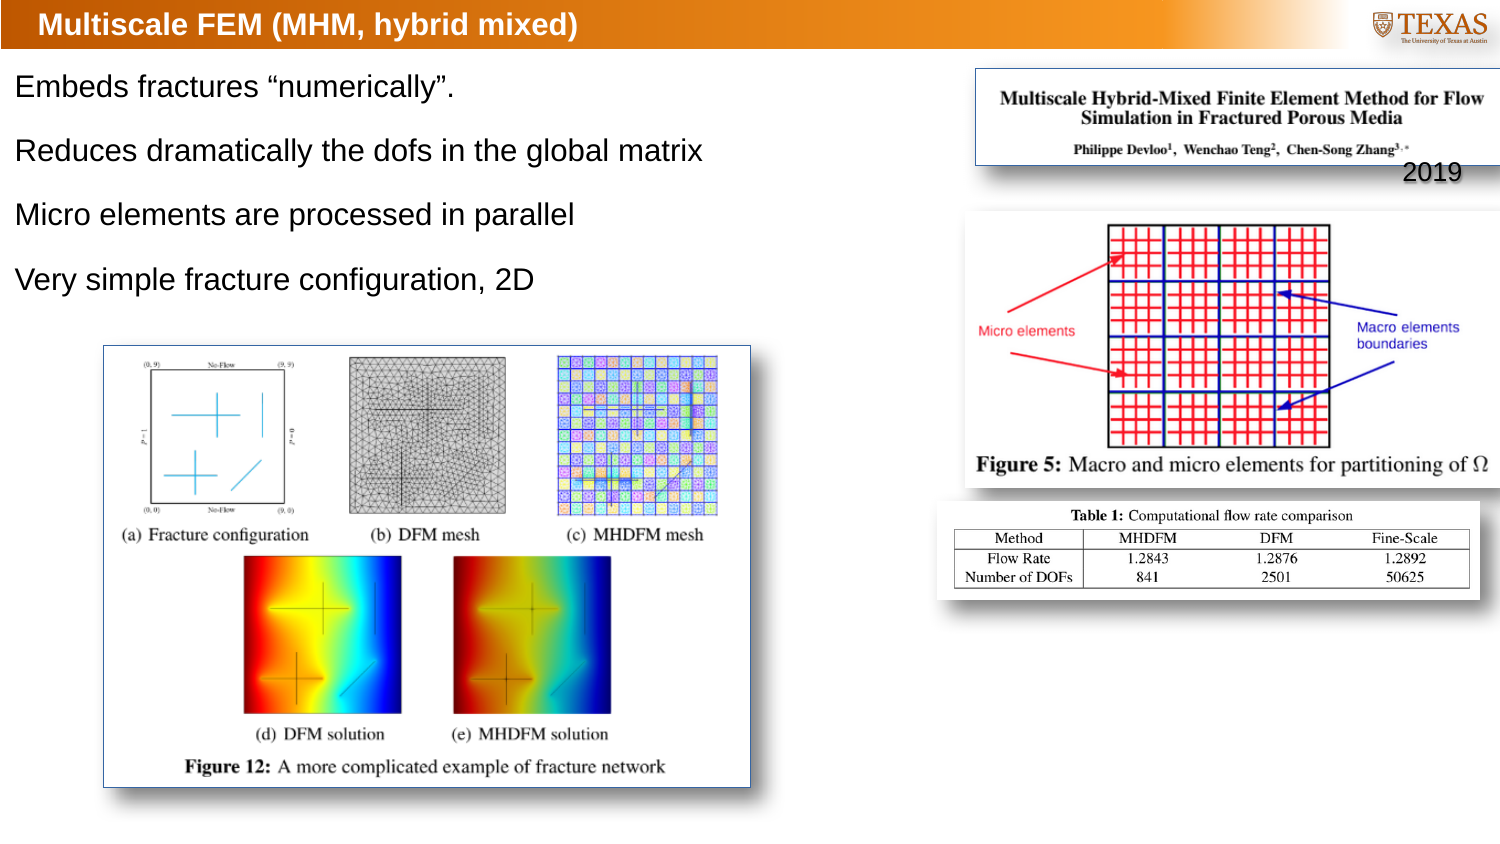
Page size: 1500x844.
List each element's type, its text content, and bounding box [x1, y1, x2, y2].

text_box 2019 [1387, 150, 1500, 196]
title Multiscale FEM (MHM, hybrid mixed) [37, 0, 1126, 49]
picture [965, 211, 1500, 488]
picture [937, 501, 1480, 601]
picture [103, 345, 751, 788]
picture [975, 0, 1500, 166]
list Embeds fractures “numerically”. Reduces dramatically the dofs in the global matrix Micro elements are processed in parallel Very simple fracture configuration, 2D [14, 68, 976, 817]
